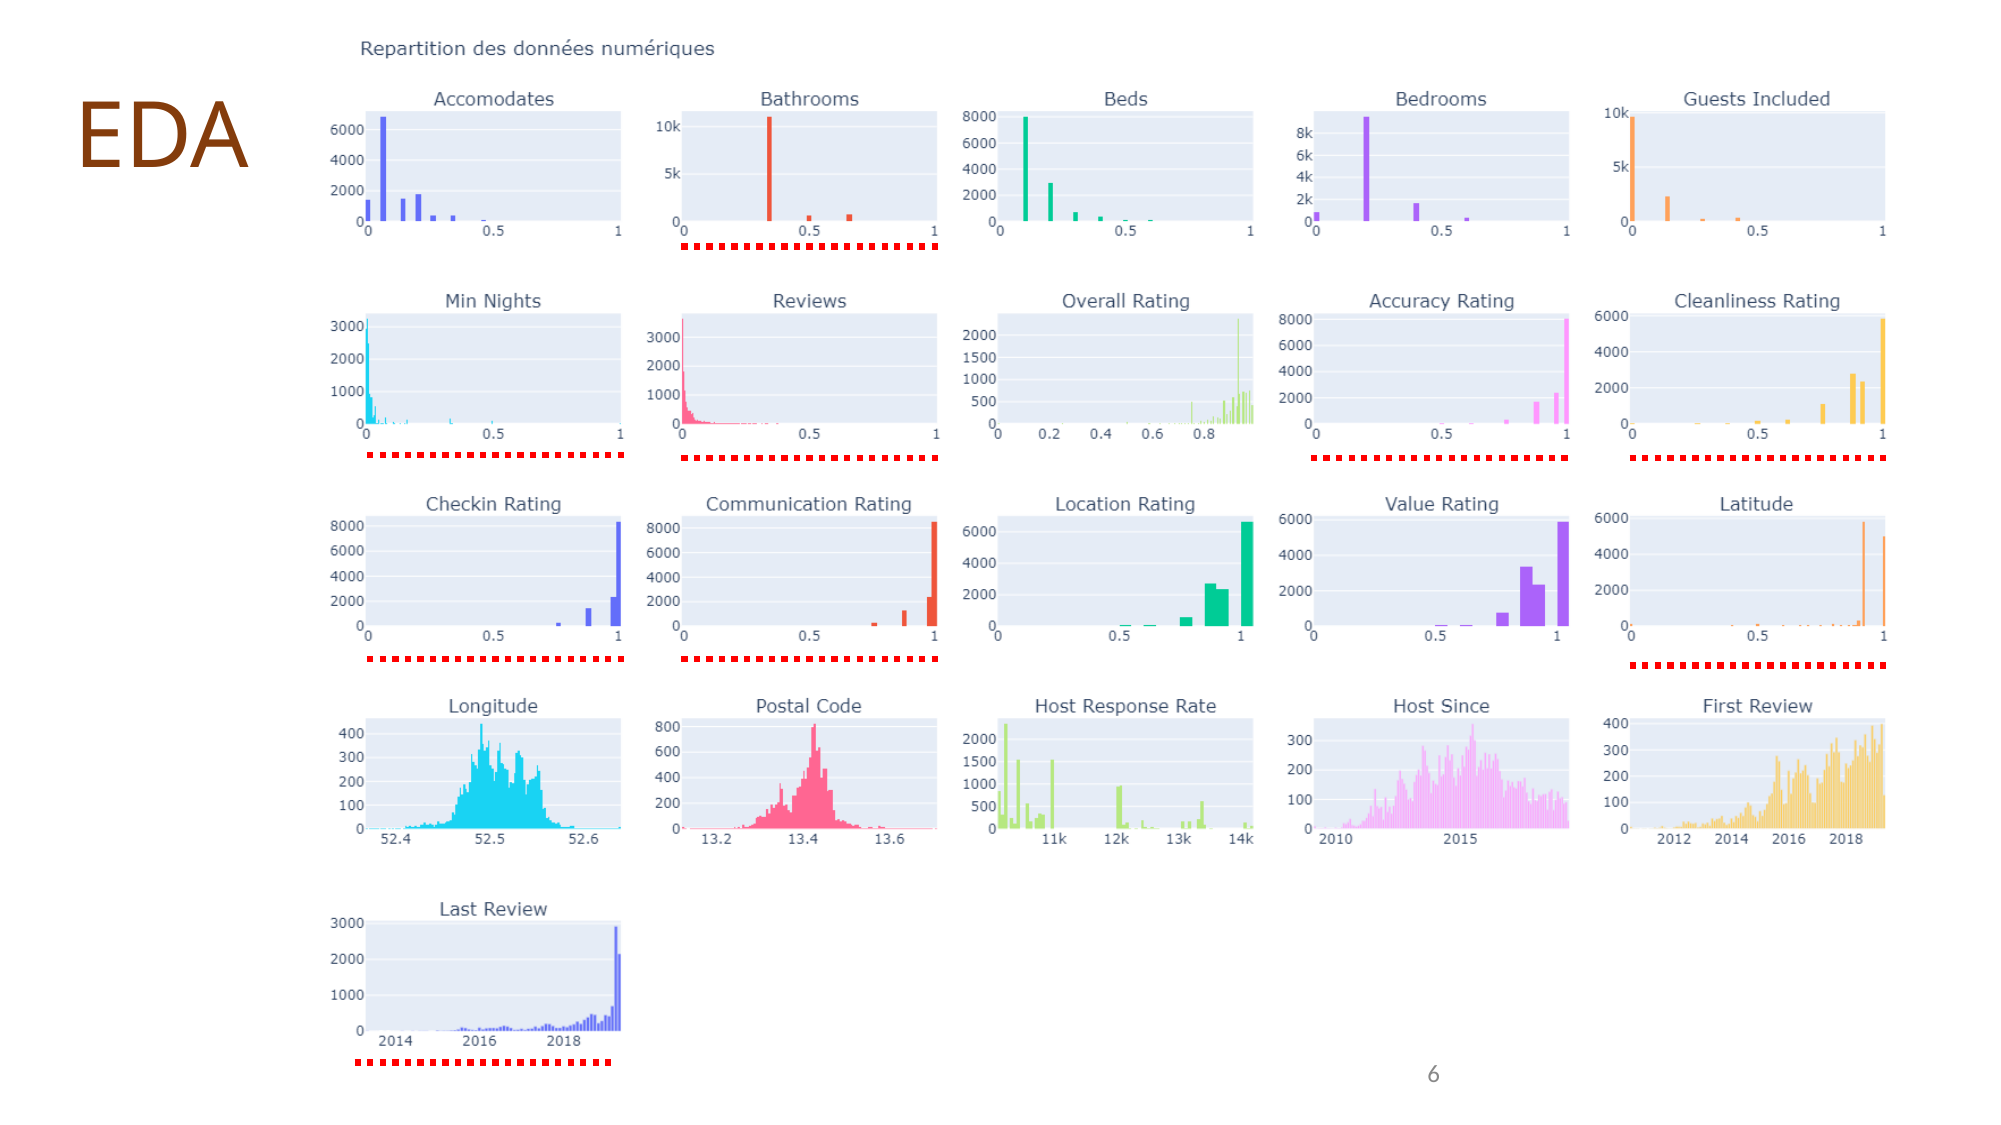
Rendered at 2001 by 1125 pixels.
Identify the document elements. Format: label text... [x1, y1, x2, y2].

picture [275, 0, 1976, 1121]
text_box [1412, 1042, 1863, 1103]
title EDA [59, 29, 275, 247]
